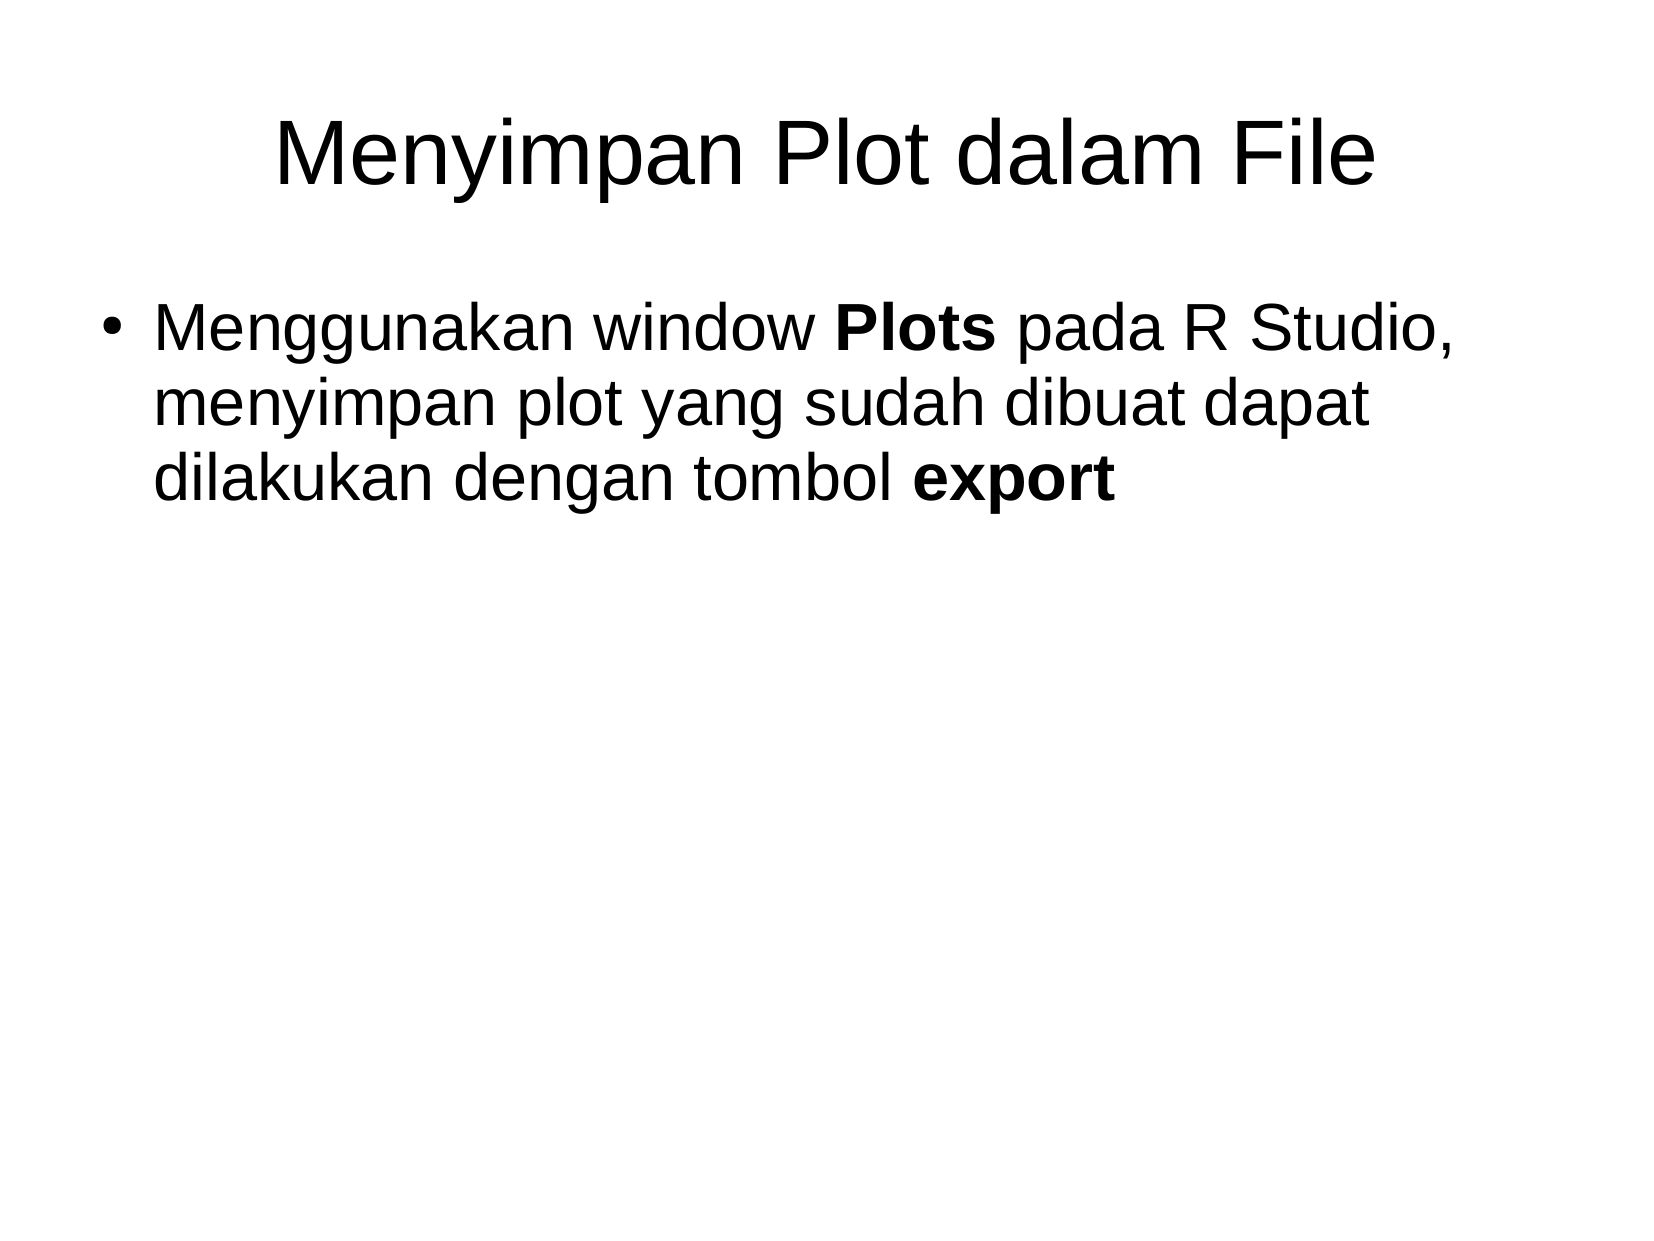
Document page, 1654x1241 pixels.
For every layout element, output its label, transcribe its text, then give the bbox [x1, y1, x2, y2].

list Menggunakan window Plots pada R Studio, menyimpan plot yang sudah dibuat dapat dilakukan dengan tombol export [82, 290, 1571, 1010]
title Menyimpan Plot dalam File [82, 49, 1571, 257]
